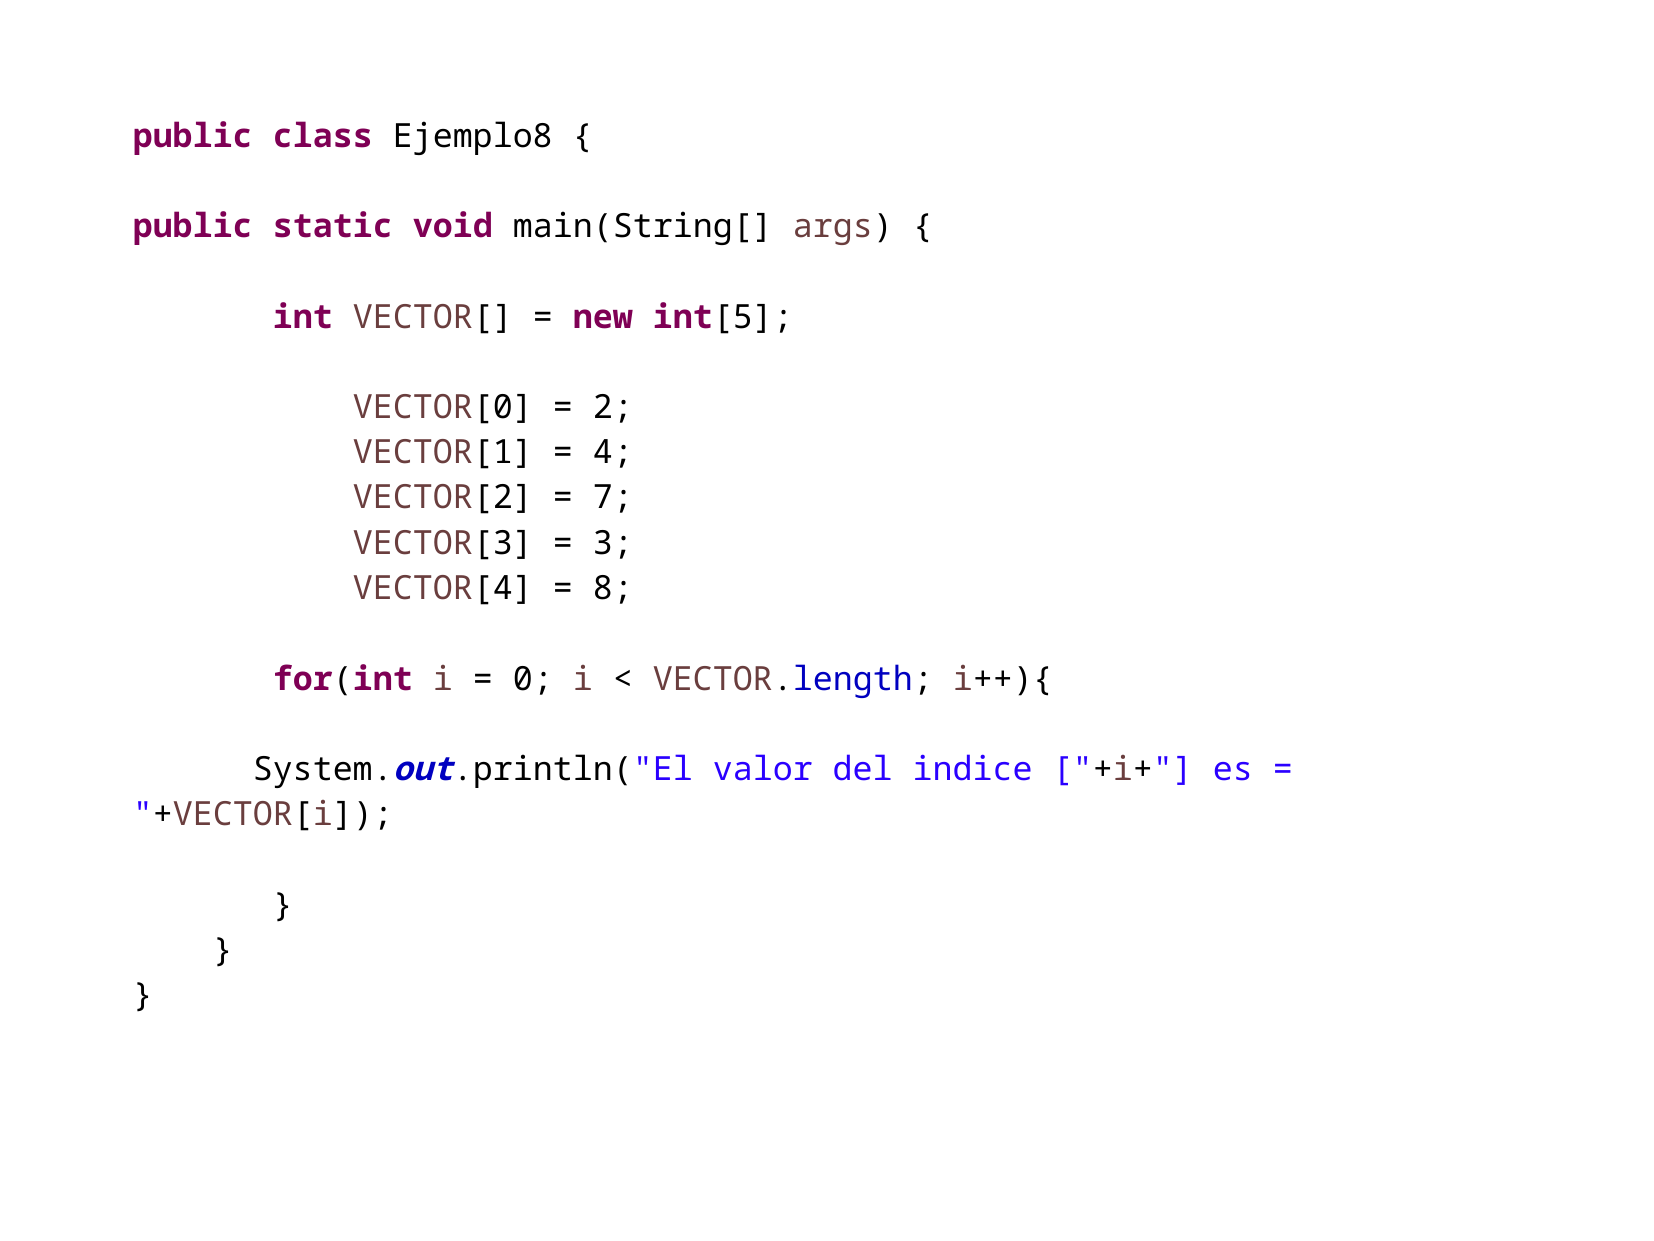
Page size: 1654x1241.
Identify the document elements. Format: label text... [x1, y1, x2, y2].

text_box public class Ejemplo8 { public static void main(String[] args) { int VECTOR[] = new int[5]; VECTOR[0] = 2; VECTOR[1] = 4; VECTOR[2] = 7; VECTOR[3] = 3; VECTOR[4] = 8; for(int i = 0; i < VECTOR.length; i++){ System.out.println("El valor del indice ["+i+"] es = "+VECTOR[i]); } } } [118, 59, 1506, 1093]
